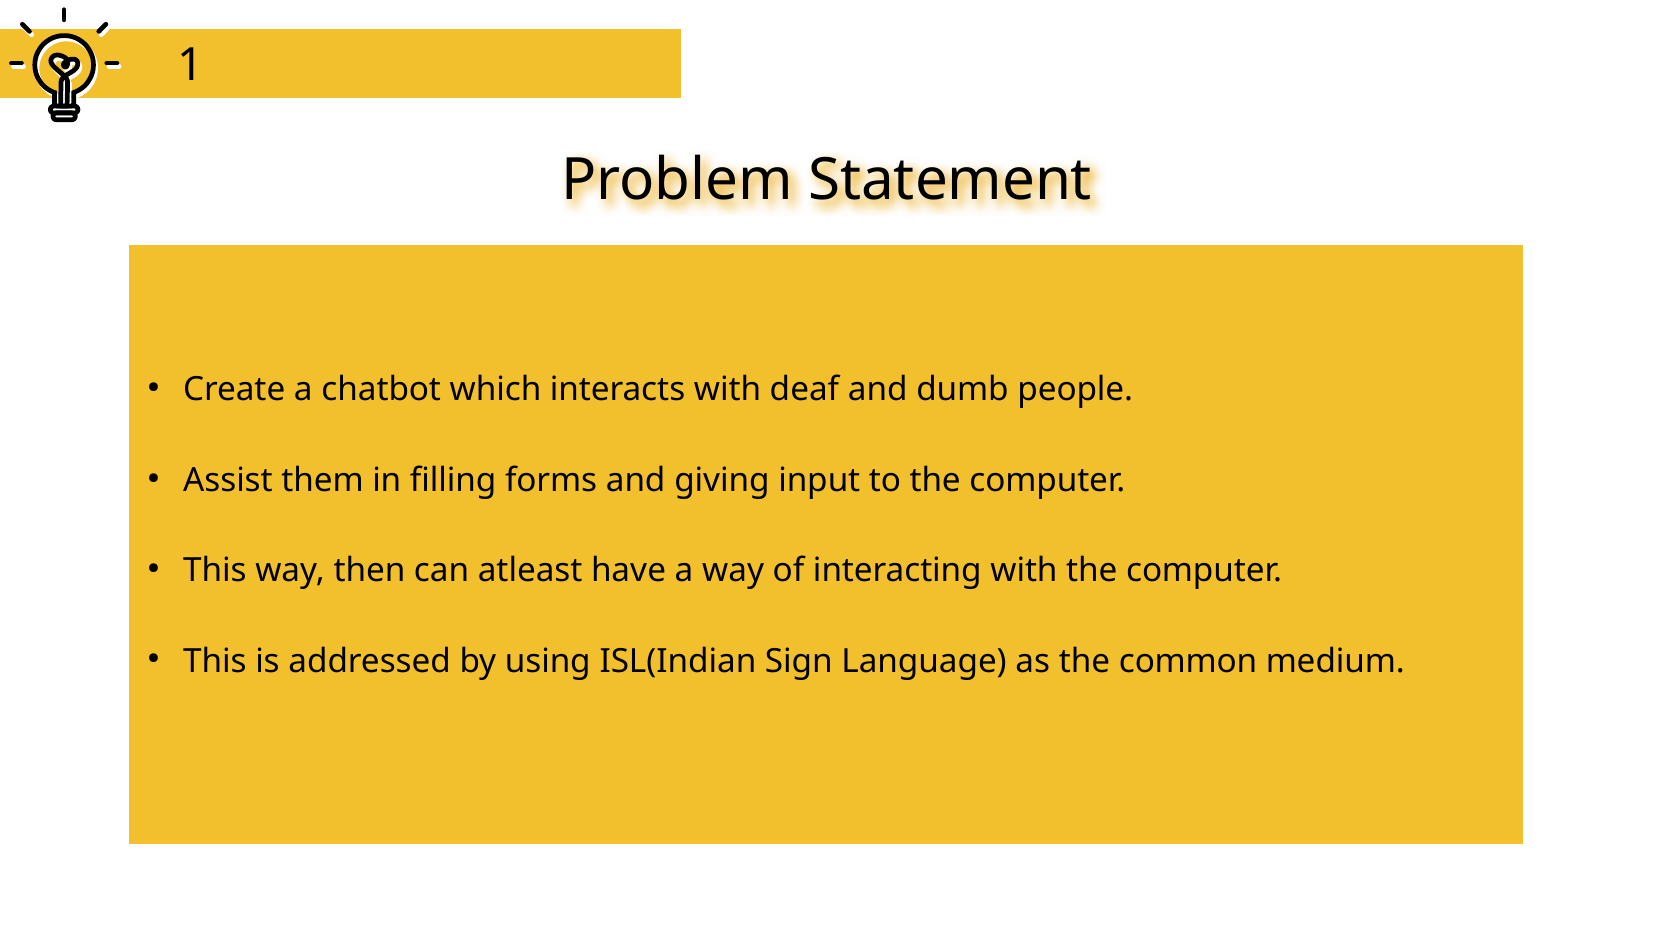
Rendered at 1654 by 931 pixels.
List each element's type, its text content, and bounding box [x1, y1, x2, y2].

title Problem Statement [147, 118, 1506, 237]
text_box Create a chatbot which interacts with deaf and dumb people. Assist them in filling forms and giving input to the computer. This way, then can atleast have a way of interacting with the computer. This is addressed by using ISL(Indian Sign Language) as the common medium. [147, 295, 1506, 798]
title 1 [177, 29, 623, 97]
